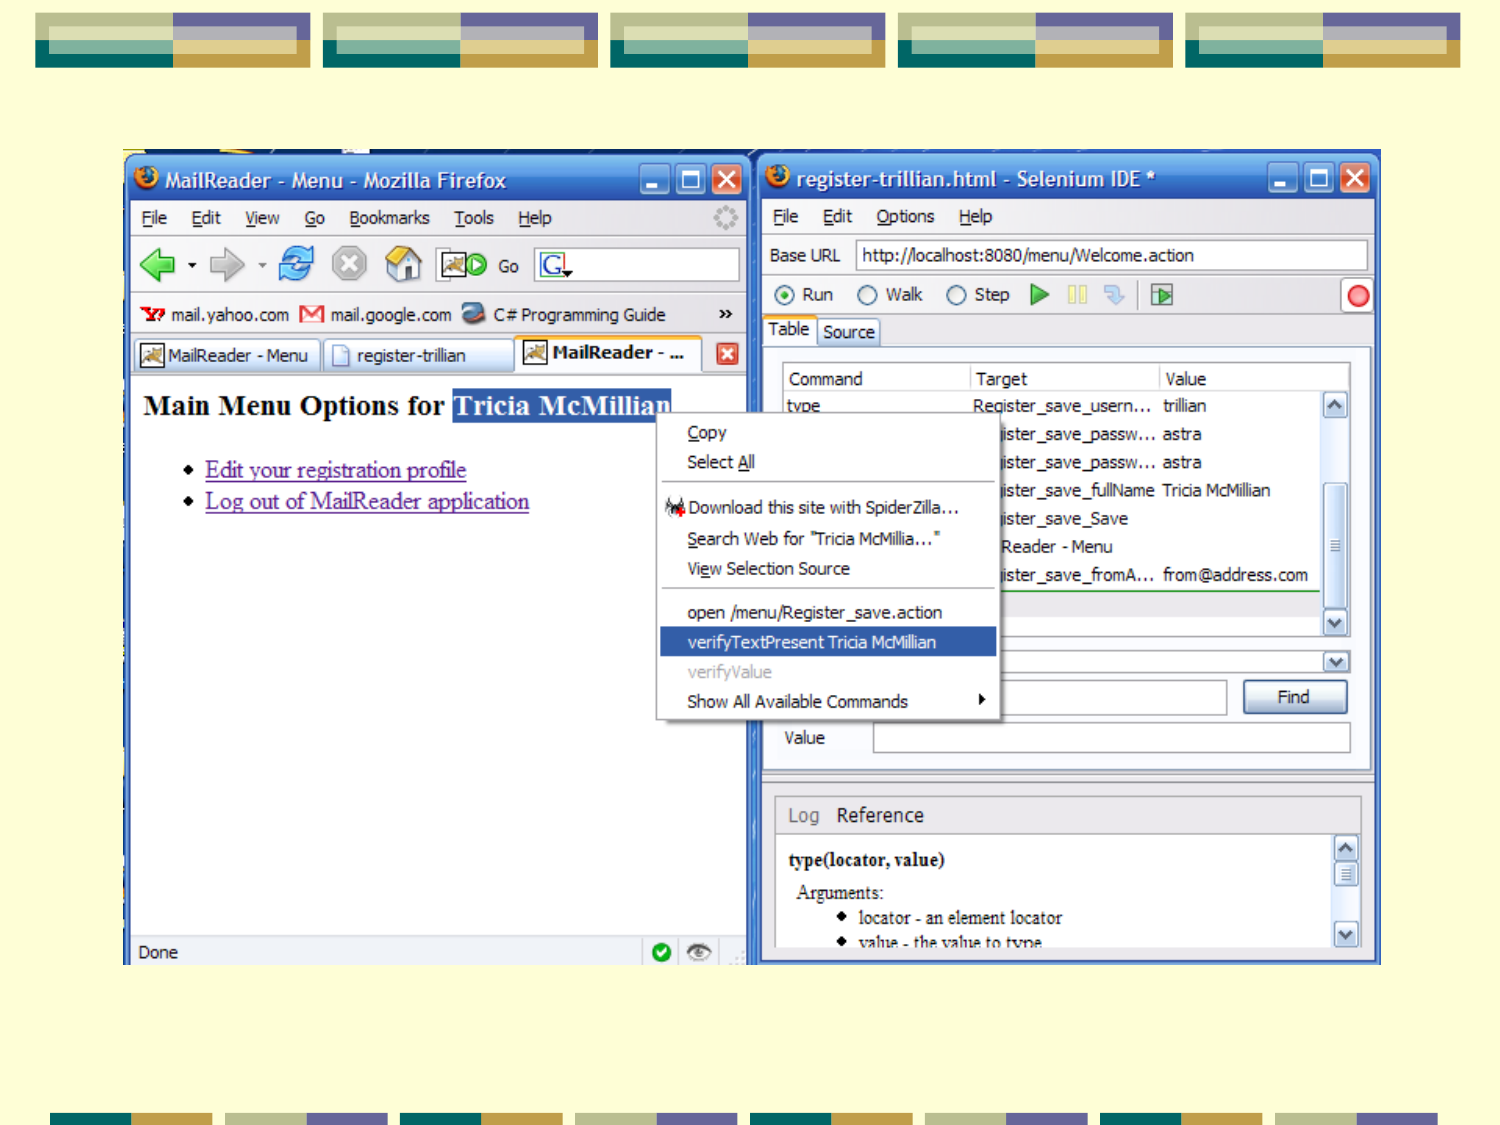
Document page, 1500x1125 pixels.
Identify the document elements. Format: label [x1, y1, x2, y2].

picture [123, 149, 1381, 965]
